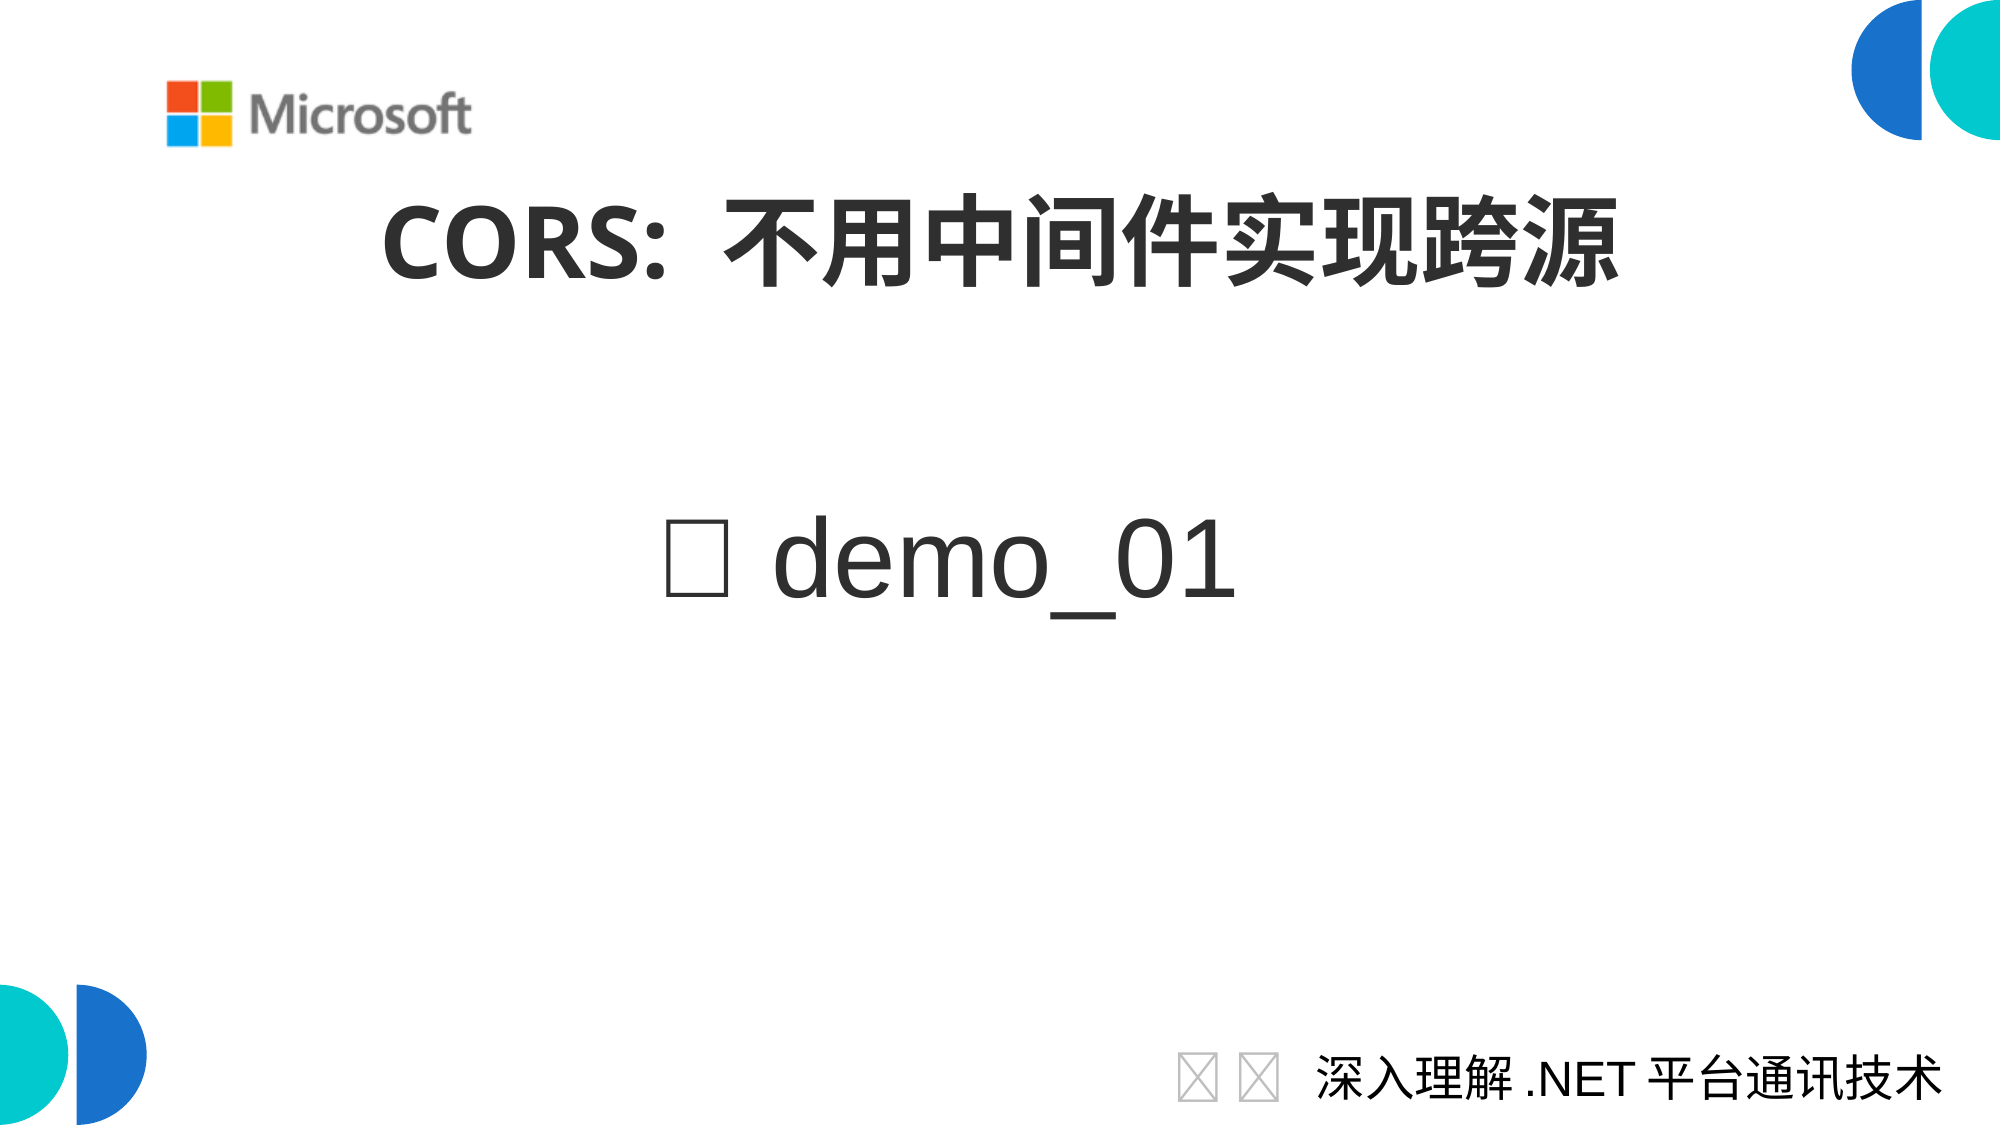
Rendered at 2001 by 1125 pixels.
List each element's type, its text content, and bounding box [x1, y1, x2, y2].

subtitle 🚀 🚀 深入理解.NET平台通讯技术 [1173, 1046, 1952, 1107]
title CORS: 不用中间件实现跨源 [138, 145, 1862, 332]
picture [85, 41, 552, 189]
text_box 🚀 demo_01 [640, 477, 1340, 690]
